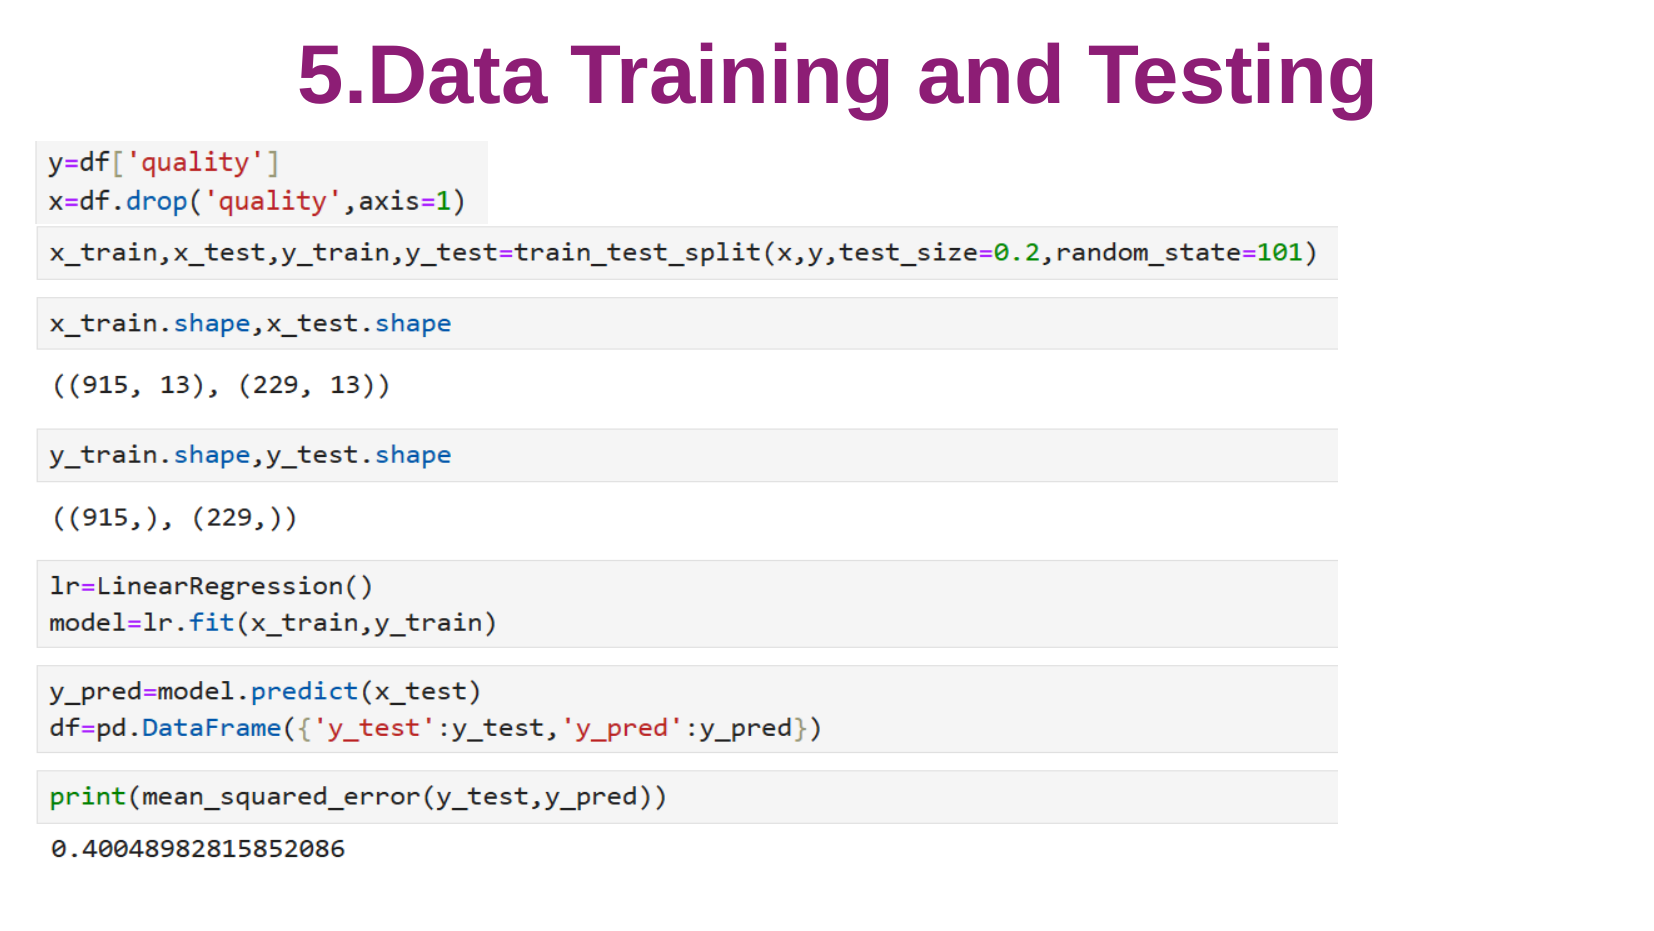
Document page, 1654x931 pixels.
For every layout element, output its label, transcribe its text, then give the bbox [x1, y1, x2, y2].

title 5.Data Training and Testing [82, 28, 1571, 159]
picture [33, 141, 1338, 872]
